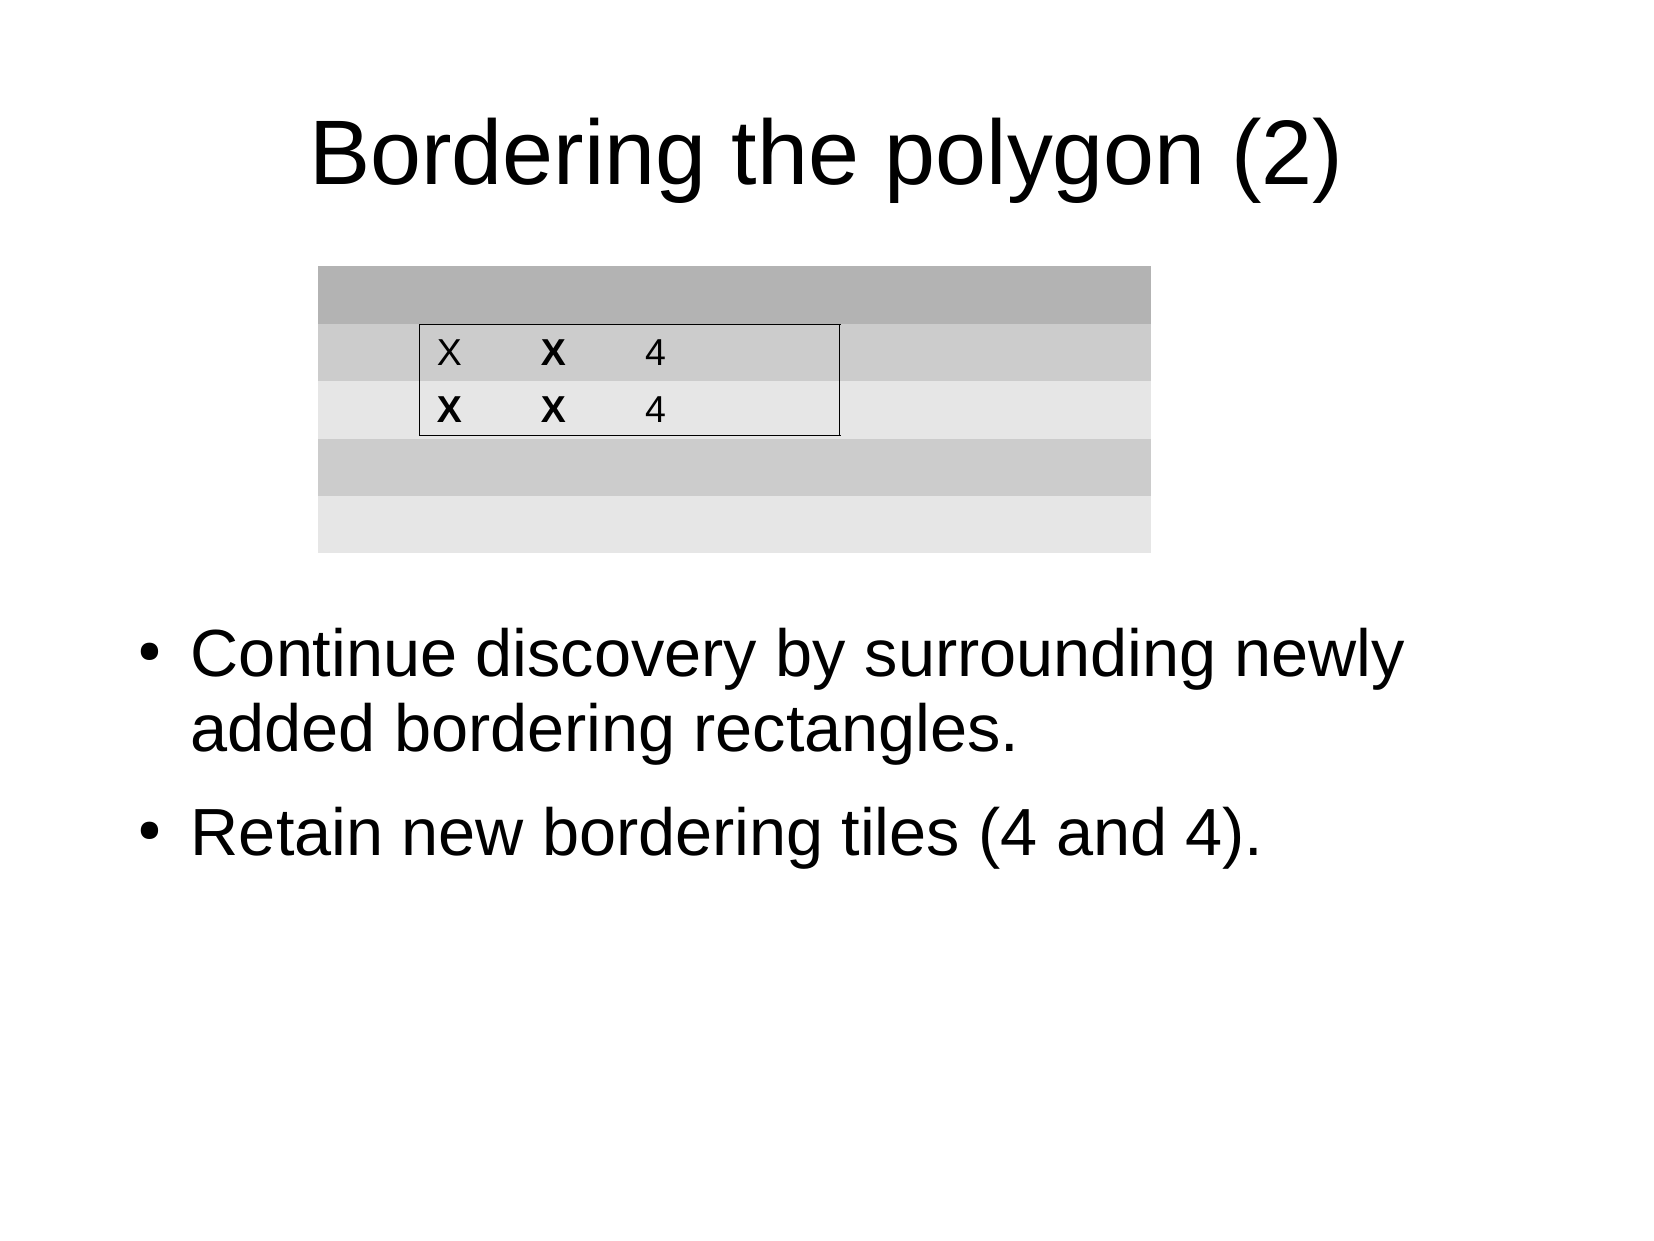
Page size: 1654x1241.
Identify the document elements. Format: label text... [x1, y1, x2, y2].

table_cell [734, 496, 838, 553]
table_header [526, 266, 630, 324]
table_header [942, 266, 1046, 324]
table_cell [734, 381, 838, 435]
table_header [734, 266, 838, 324]
table_cell [838, 439, 942, 496]
table_cell 4 [630, 381, 734, 435]
table_cell [734, 325, 838, 381]
table_cell [1046, 439, 1151, 496]
table_cell [526, 496, 630, 553]
table_cell X [526, 381, 630, 435]
table_cell [318, 496, 422, 553]
table_cell [318, 324, 419, 381]
table_header [838, 266, 942, 324]
table_cell [942, 439, 1046, 496]
table_cell 4 [630, 325, 734, 381]
table_header [1046, 266, 1151, 324]
table_cell [318, 381, 422, 439]
table_cell X [422, 381, 526, 435]
table_cell X [422, 325, 526, 381]
table_cell [526, 439, 630, 496]
table_cell [734, 439, 838, 496]
table_header [318, 266, 422, 324]
table_cell [318, 439, 422, 496]
table_cell [422, 439, 526, 496]
title Bordering the polygon (2) [82, 49, 1571, 257]
table_cell [942, 381, 1046, 439]
table_cell [1046, 496, 1151, 553]
table_cell [840, 324, 942, 381]
table_cell [1046, 324, 1151, 381]
table_cell [630, 439, 734, 496]
table_cell [630, 496, 734, 553]
table_cell [838, 381, 942, 439]
table_cell [1046, 381, 1151, 439]
table_cell [838, 496, 942, 553]
table_header [422, 266, 526, 324]
list Continue discovery by surrounding newly added bordering rectangles. Retain new bordering tiles (4 and 4). [119, 615, 1576, 1066]
table_cell [422, 496, 526, 553]
table_cell X [526, 325, 630, 381]
table_header [630, 266, 734, 324]
table_cell [942, 496, 1046, 553]
table_cell [942, 324, 1046, 381]
